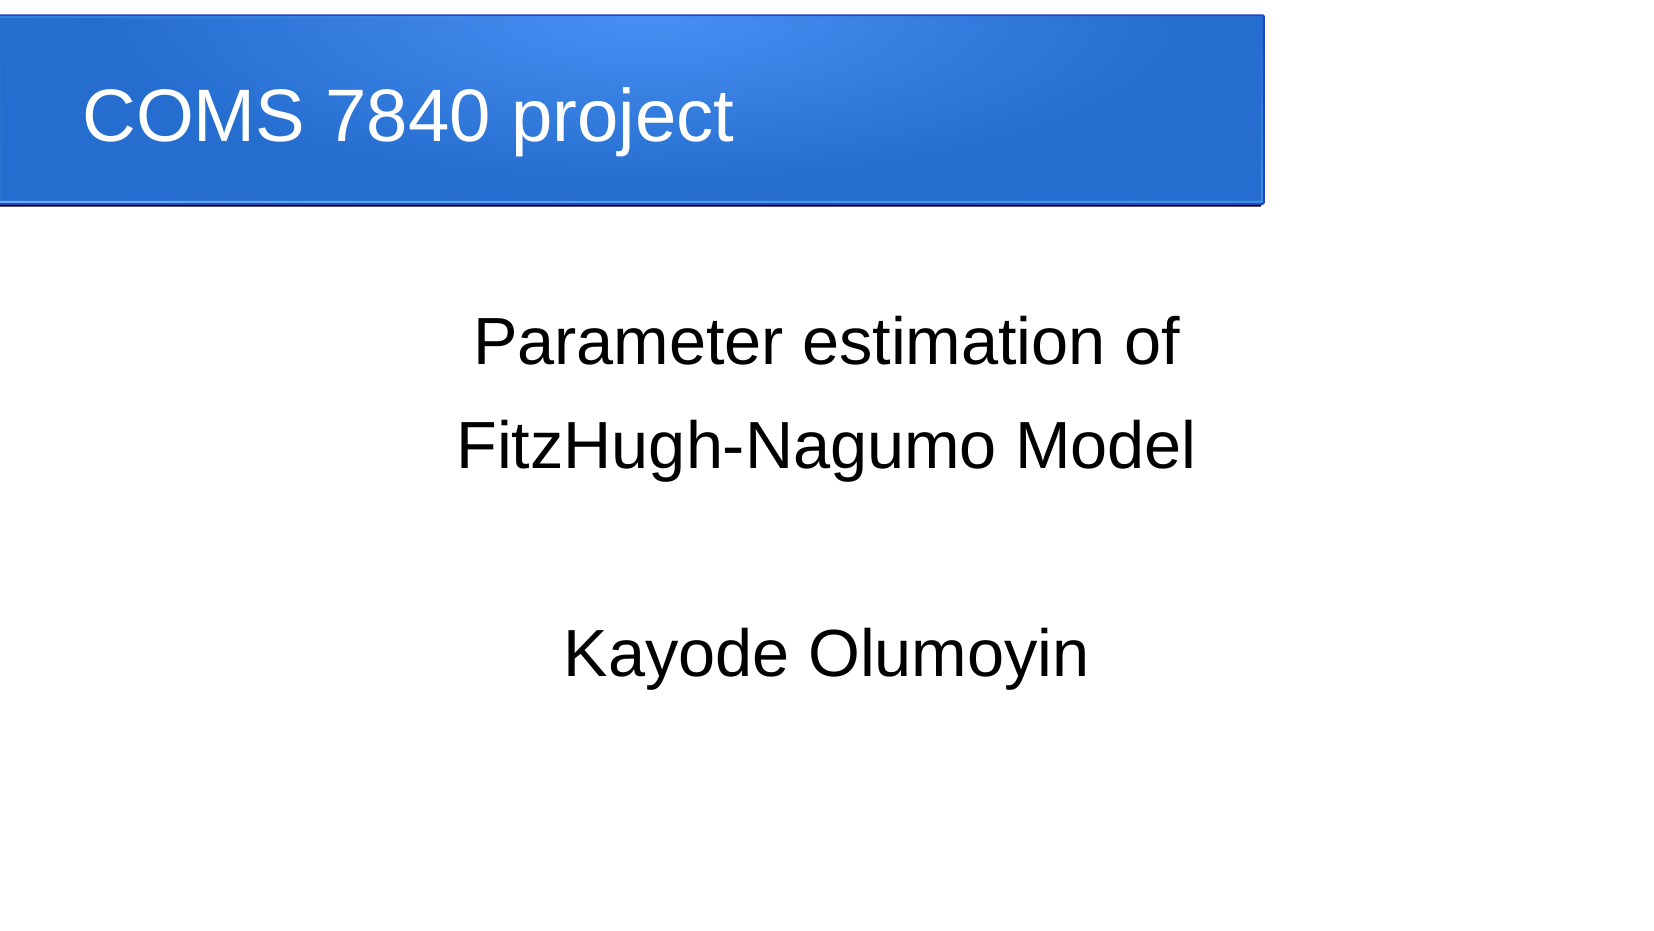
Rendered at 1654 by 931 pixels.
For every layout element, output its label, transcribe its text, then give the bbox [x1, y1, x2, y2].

subtitle Parameter estimation of FitzHugh-Nagumo Model Kayode Olumoyin [82, 224, 1571, 764]
title COMS 7840 project [82, 35, 1235, 189]
